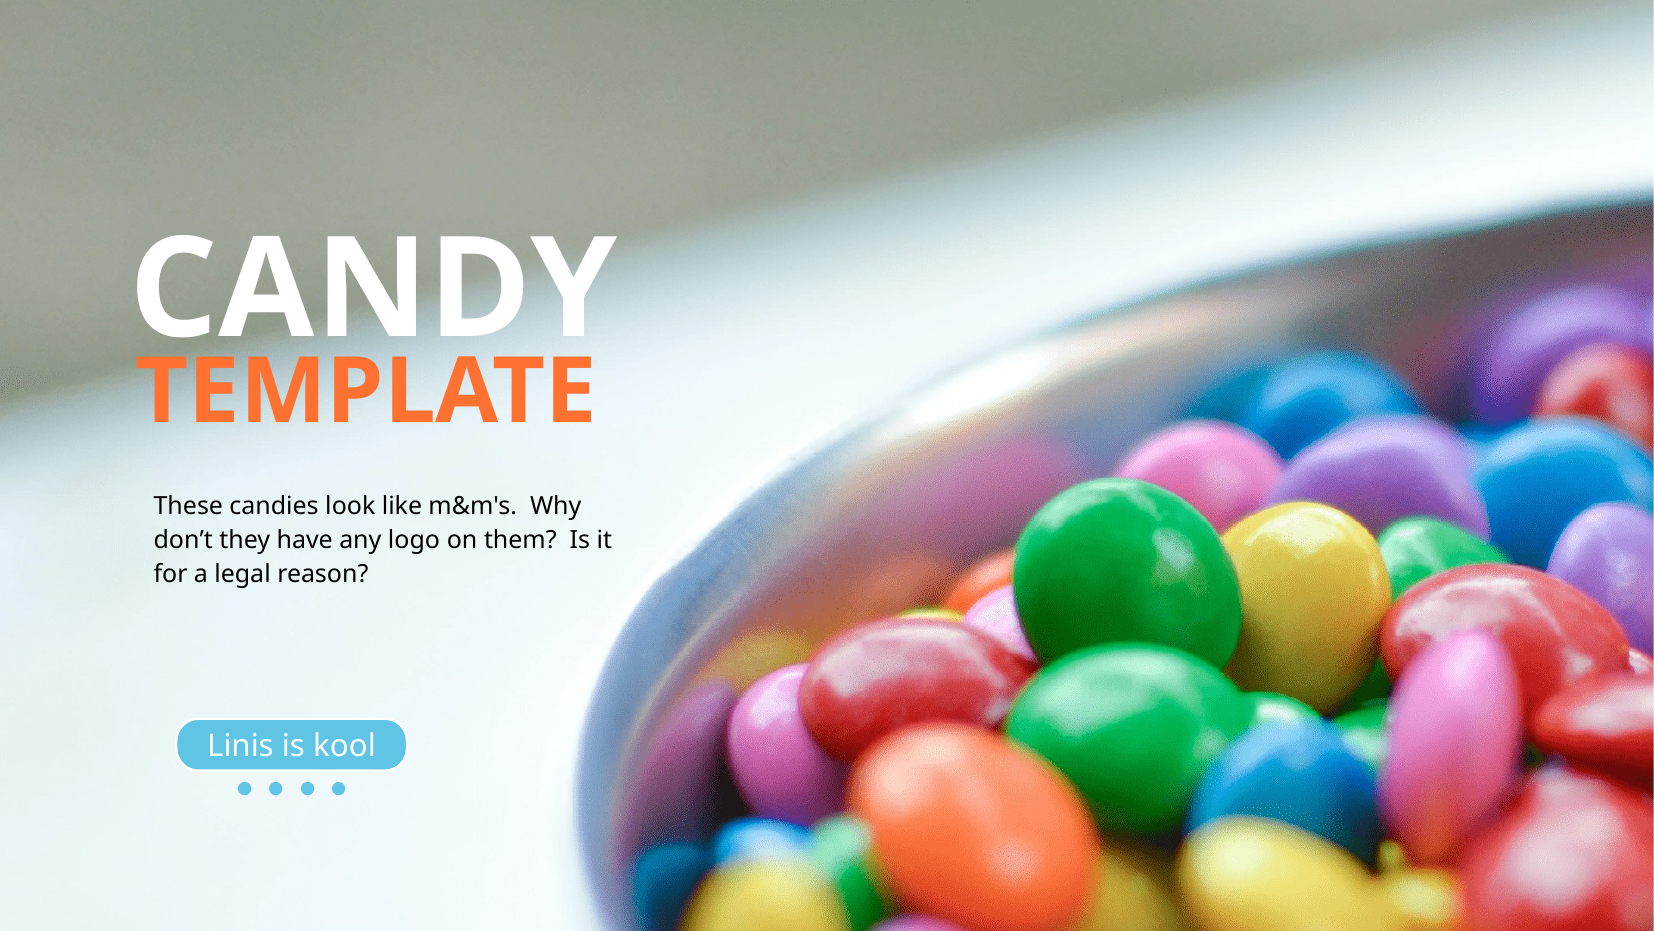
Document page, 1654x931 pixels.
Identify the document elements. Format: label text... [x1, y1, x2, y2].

title TEMPLATE [135, 324, 739, 451]
picture [0, 0, 1654, 931]
text_box [269, 782, 283, 796]
title These candies look like m&m's. Why don’t they have any logo on them? Is it for a legal reason? [153, 451, 640, 627]
text_box [238, 782, 252, 796]
text_box [332, 782, 346, 796]
text_box [301, 782, 315, 796]
text_box Linis is kool [178, 720, 405, 769]
title CANDY [129, 187, 686, 378]
